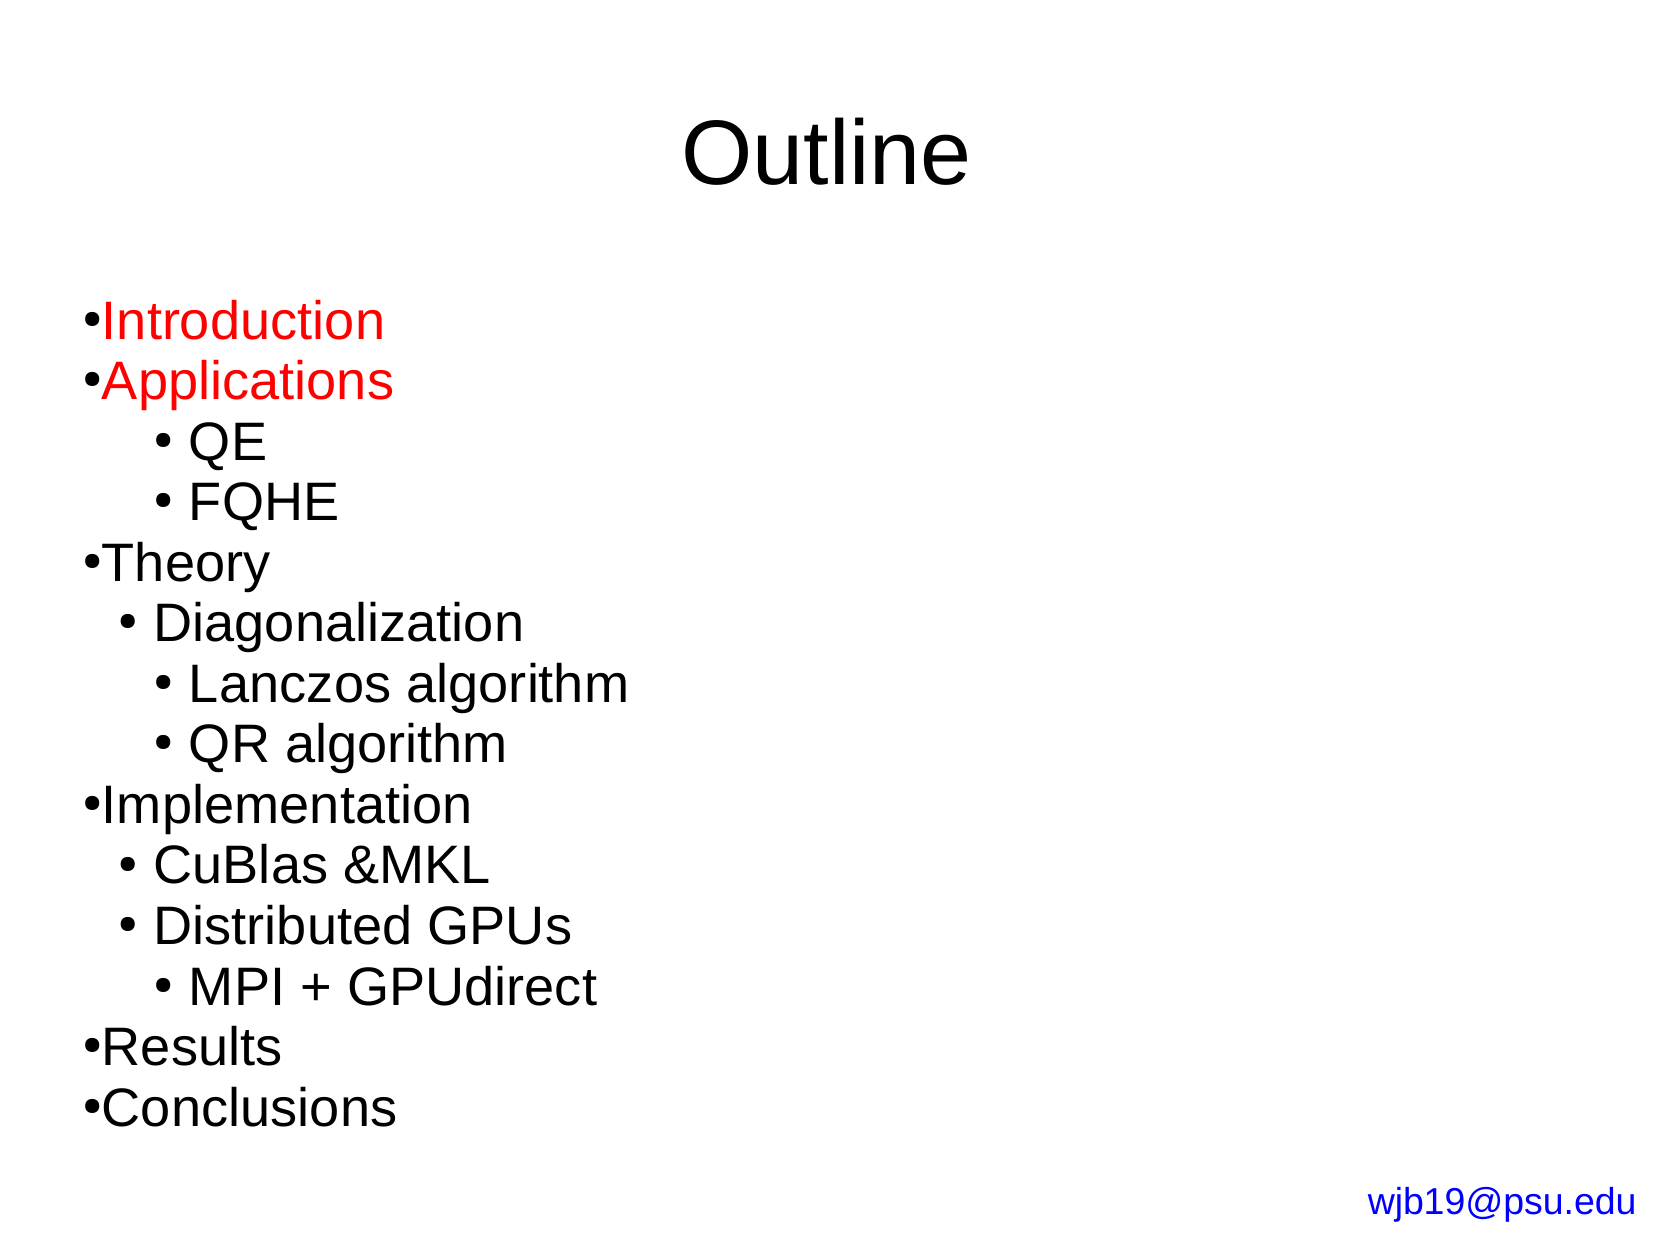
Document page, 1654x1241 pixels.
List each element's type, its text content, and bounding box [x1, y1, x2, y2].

title Outline [82, 49, 1571, 257]
text_box wjb19@psu.edu [1353, 1173, 1652, 1231]
subtitle Introduction Applications QE FQHE Theory Diagonalization Lanczos algorithm QR algorithm Implementation CuBlas &MKL Distributed GPUs MPI + GPUdirect Results Conclusions [82, 290, 1538, 1138]
